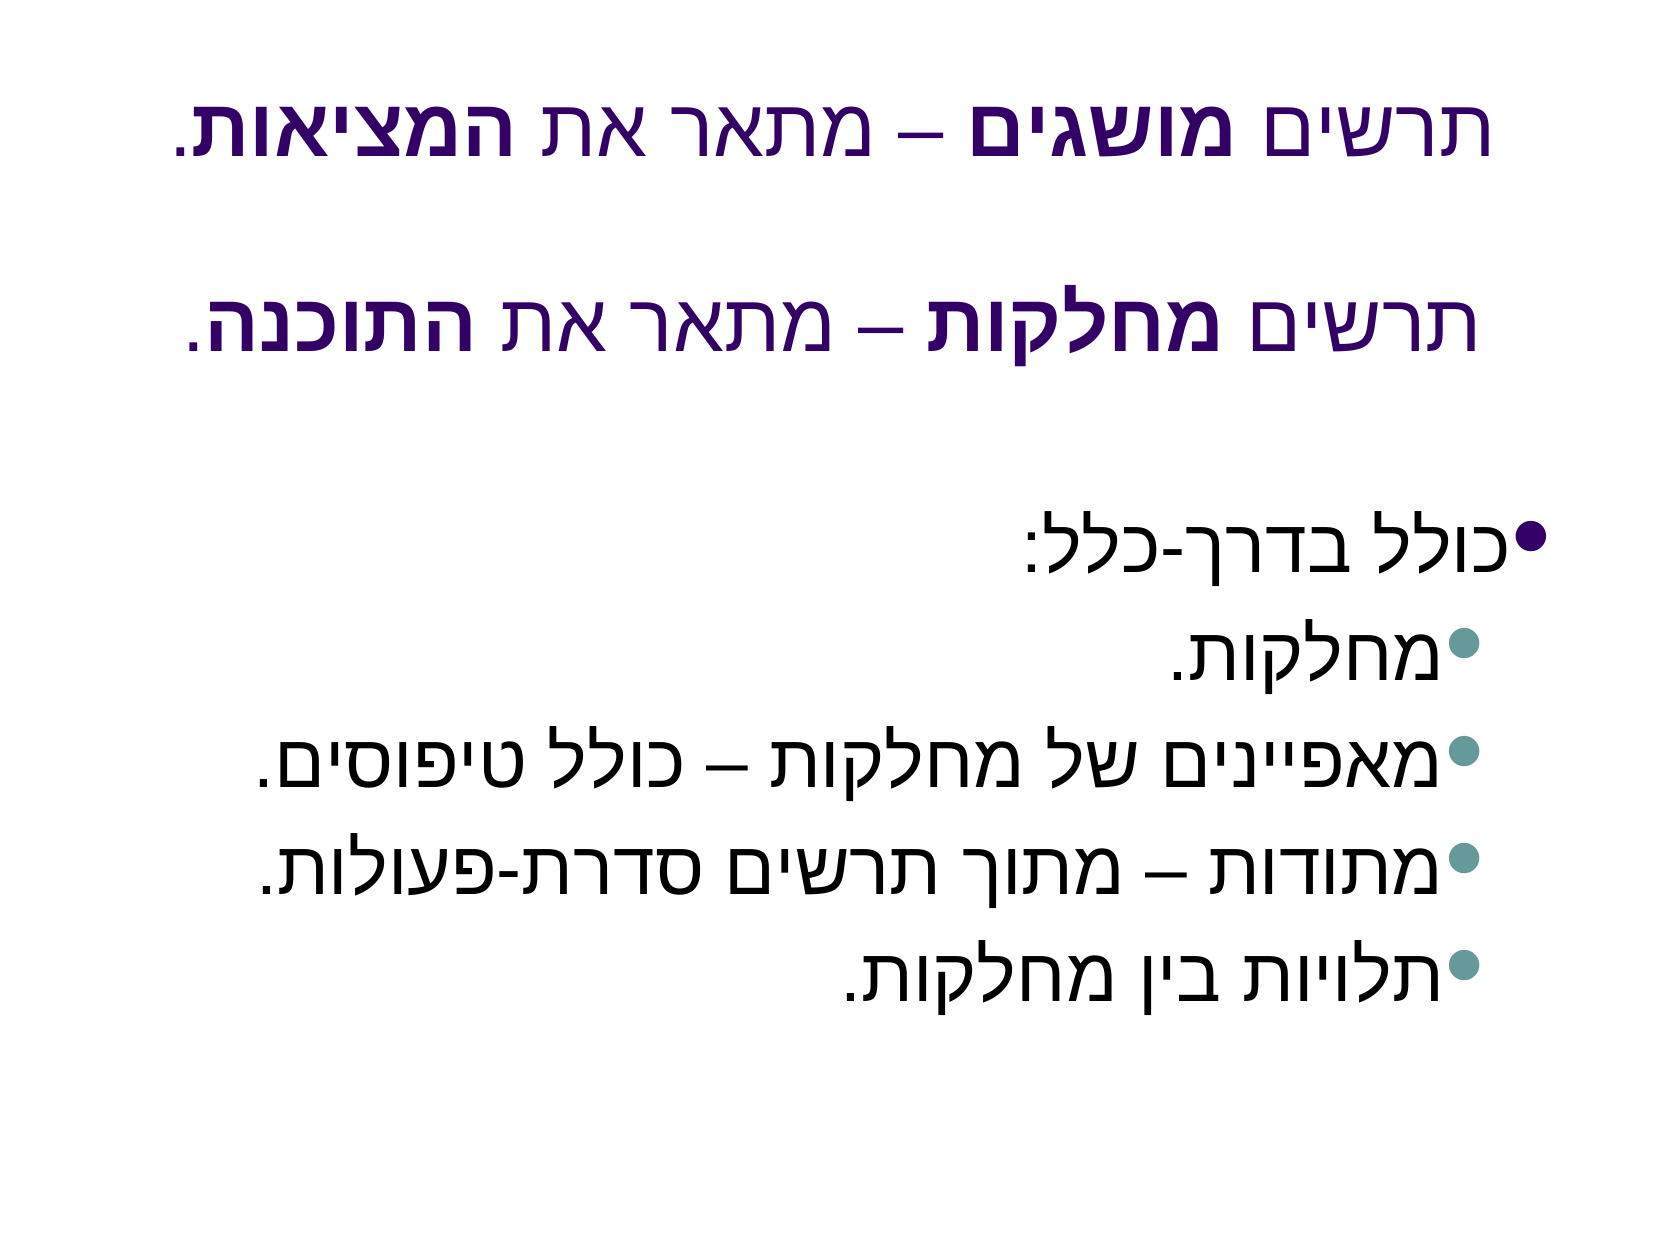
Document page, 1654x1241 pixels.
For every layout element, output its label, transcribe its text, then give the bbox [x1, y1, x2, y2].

list כולל בדרך-כלל: מחלקות. מאפיינים של מחלקות – כולל טיפוסים. מתודות – מתוך תרשים סדרת-פעולות. תלויות בין מחלקות. [90, 405, 1579, 1241]
title תרשים מושגים – מתאר את המציאות. תרשים מחלקות – מתאר את התוכנה. [150, 140, 1515, 376]
